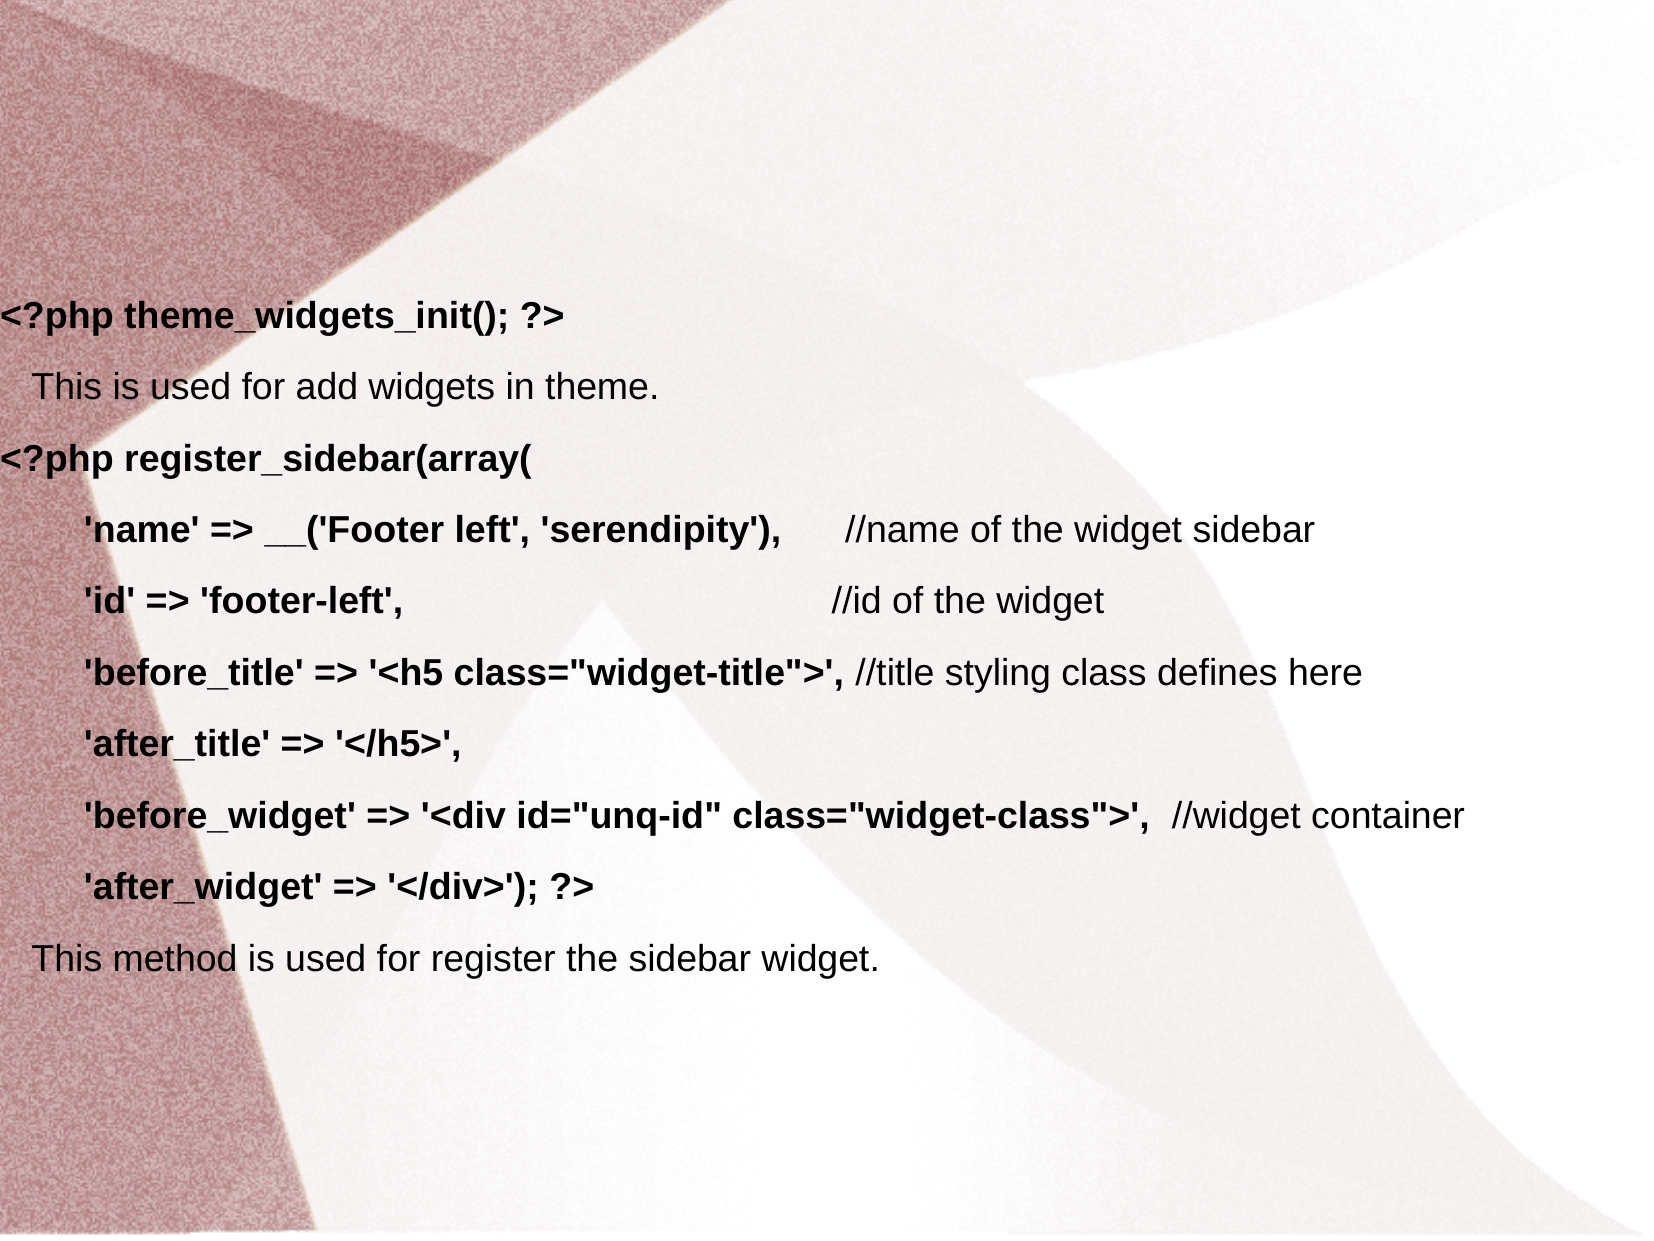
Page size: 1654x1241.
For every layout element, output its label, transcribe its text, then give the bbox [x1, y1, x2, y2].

picture [0, 0, 1654, 1241]
list <?php theme_widgets_init(); ?> This is used for add widgets in theme. <?php register_sidebar(array( 'name' => __('Footer left', 'serendipity'), //name of the widget sidebar 'id' => 'footer-left', //id of the widget 'before_title' => '<h5 class="widget-title">', //title styling class defines here 'after_title' => '</h5>', 'before_widget' => '<div id="unq-id" class="widget-class">', //widget container 'after_widget' => '</div>'); ?> This method is used for register the sidebar widget. [0, 290, 1600, 1156]
